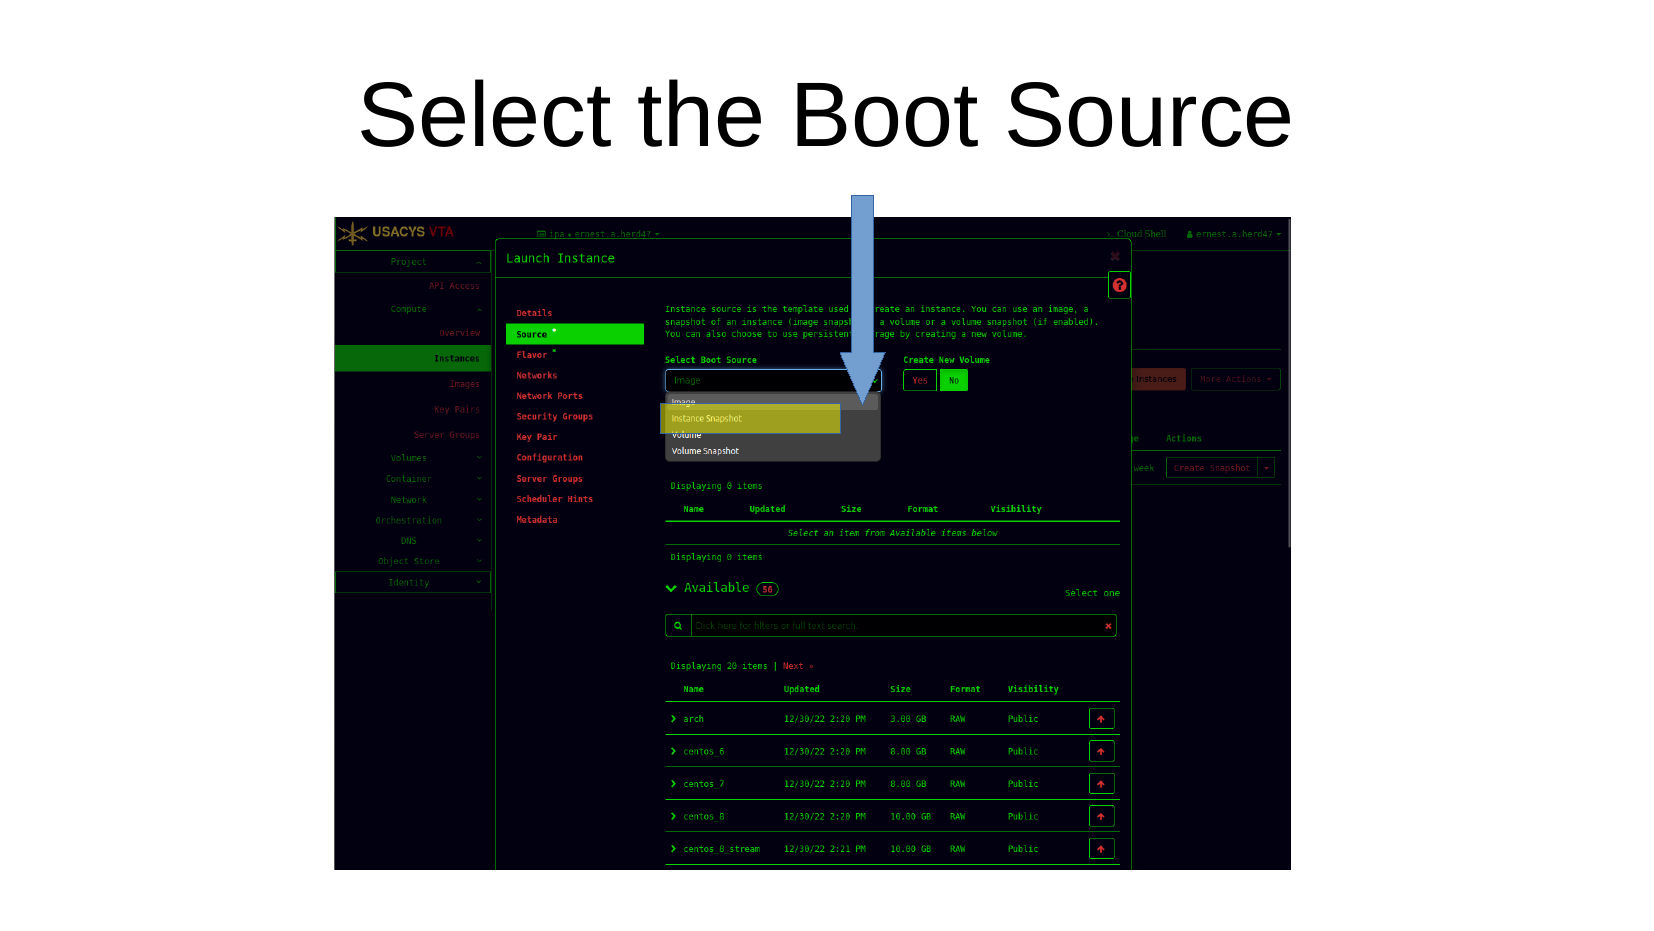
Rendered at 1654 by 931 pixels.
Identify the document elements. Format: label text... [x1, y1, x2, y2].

text_box [660, 403, 841, 434]
title Select the Boot Source [82, 37, 1571, 193]
picture [334, 217, 1291, 871]
text_box [840, 195, 886, 406]
